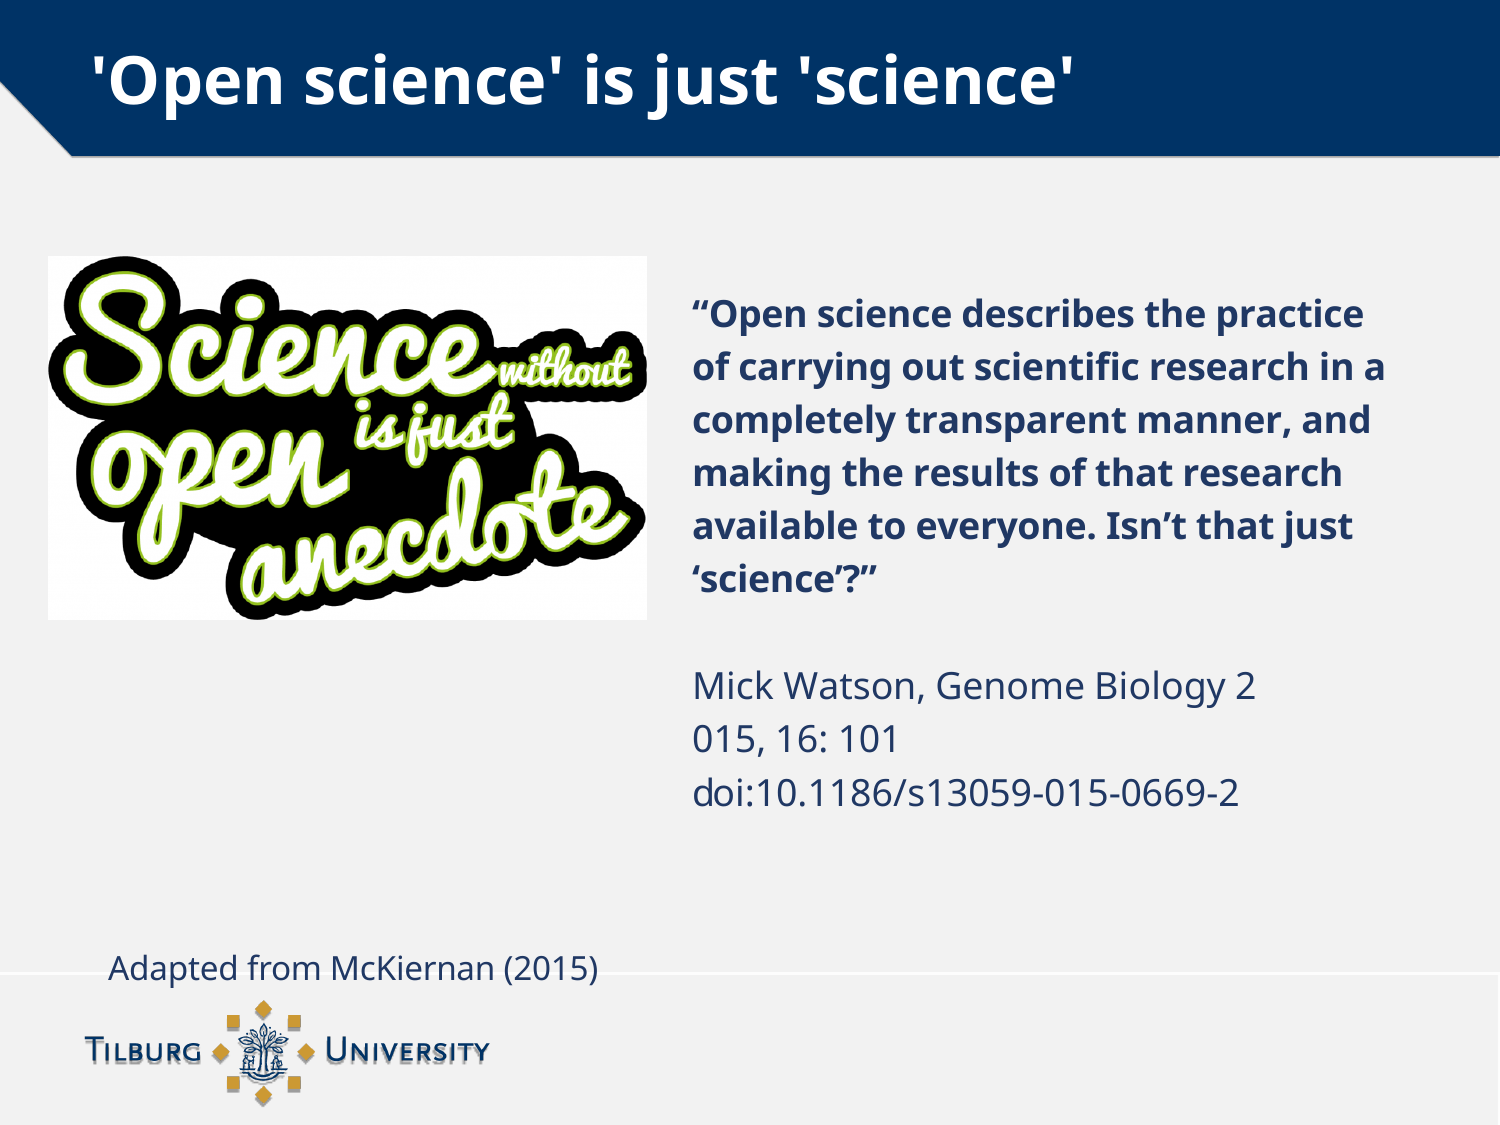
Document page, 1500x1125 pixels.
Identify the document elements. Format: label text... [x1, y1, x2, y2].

title 'Openscience'isjust'science' [75, 0, 1426, 156]
text_box “Open science describes the practice of carrying out scientific research in a completely transparent manner, and making the results of that research available to everyone. Isn’t that just ‘science’?” MickWatson,GenomeBiology2015,16: 101 doi:10.1186/s13059-015-0669-2 [675, 274, 1425, 822]
picture [48, 256, 647, 620]
text_box Adapted from McKiernan (2015) [106, 946, 1500, 989]
